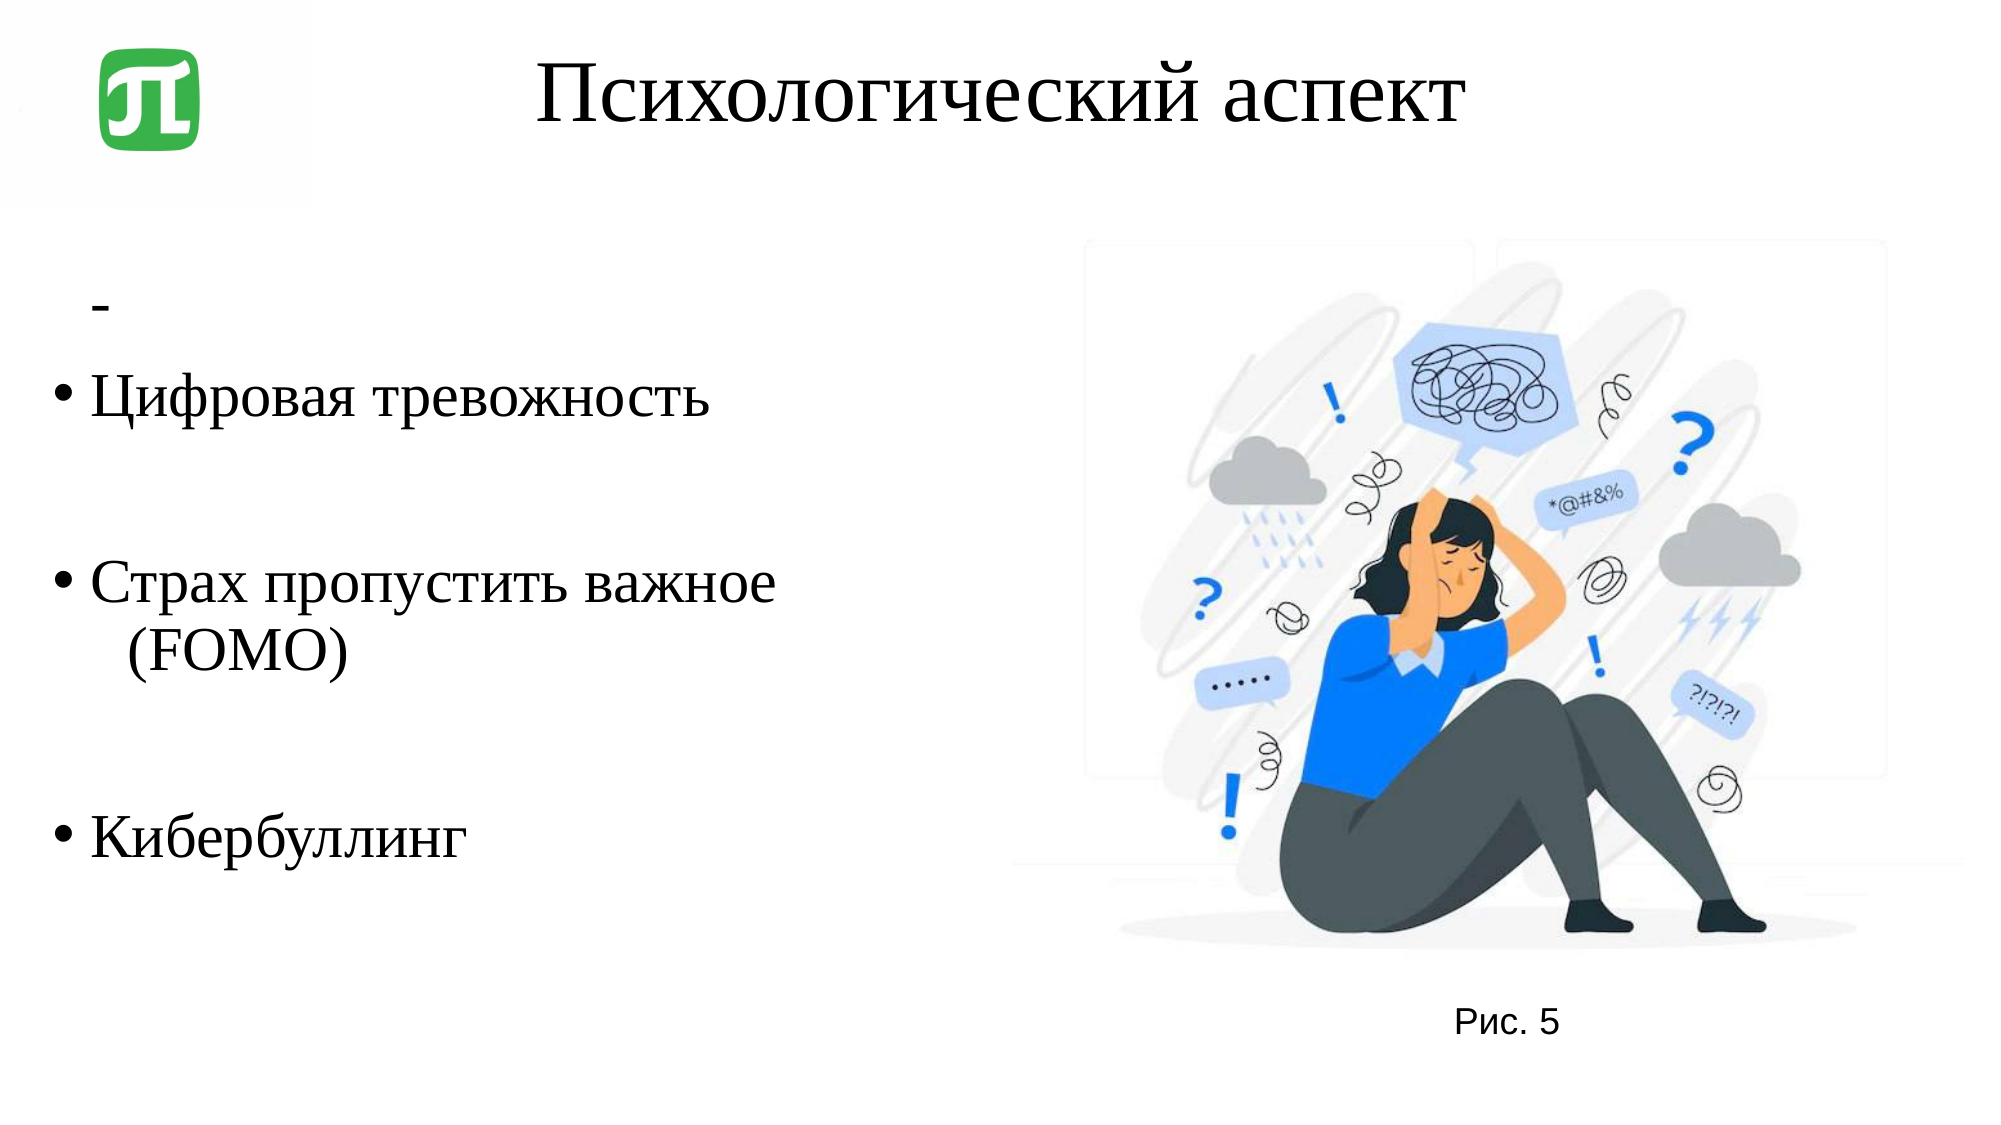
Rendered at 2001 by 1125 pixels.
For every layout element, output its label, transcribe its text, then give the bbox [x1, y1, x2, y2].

list - Цифровая тревожность Страх пропустить важное (FOMO) Кибербуллинг [37, 262, 1012, 977]
picture [0, 0, 315, 211]
picture [1012, 135, 1965, 1088]
title Психологический аспект [150, 37, 1876, 255]
text_box Рис. 5 [1438, 993, 1576, 1051]
